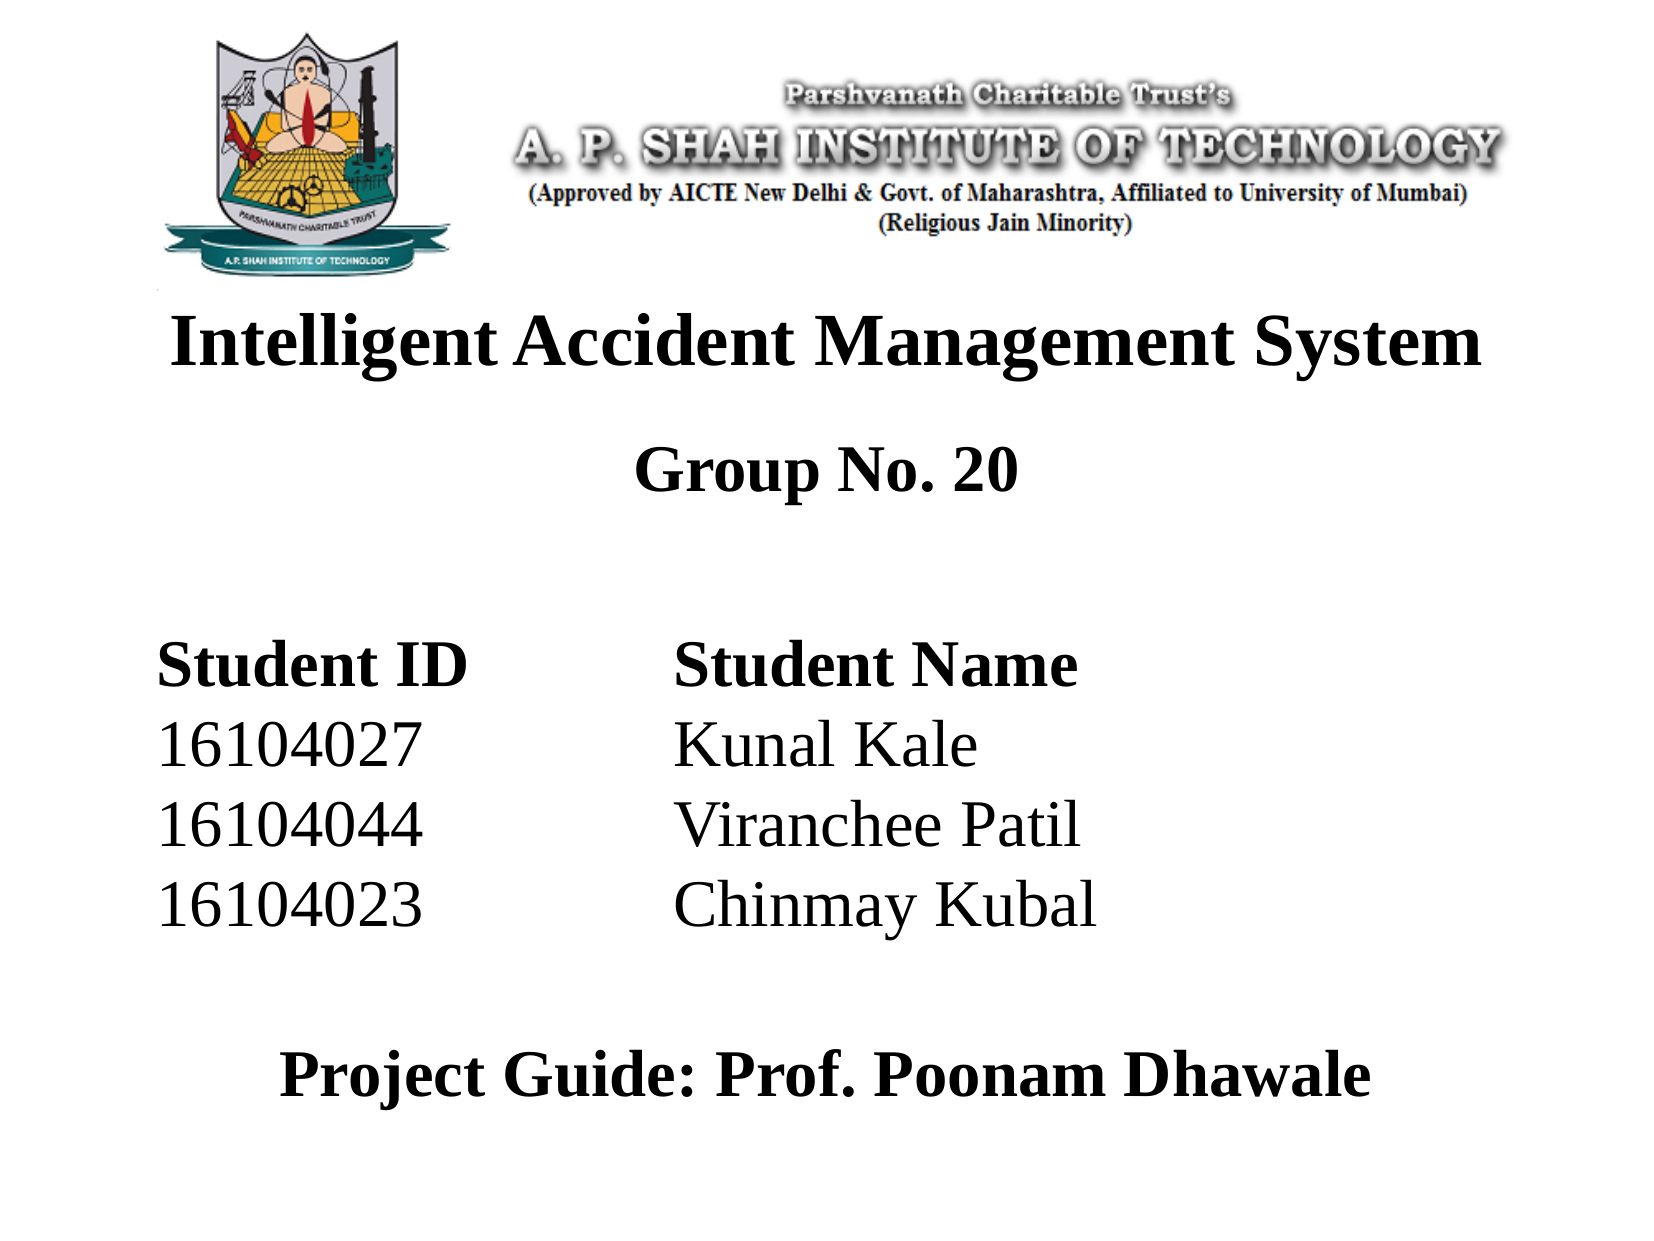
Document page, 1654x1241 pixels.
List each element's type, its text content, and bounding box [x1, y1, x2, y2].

text_box Intelligent Accident Management System Group No. 20 Student ID Student Name 16104027 Kunal Kale 16104044 Viranchee Patil 16104023 Chinmay Kubal Project Guide: Prof. Poonam Dhawale [82, 290, 1571, 1241]
picture [106, 20, 1595, 291]
